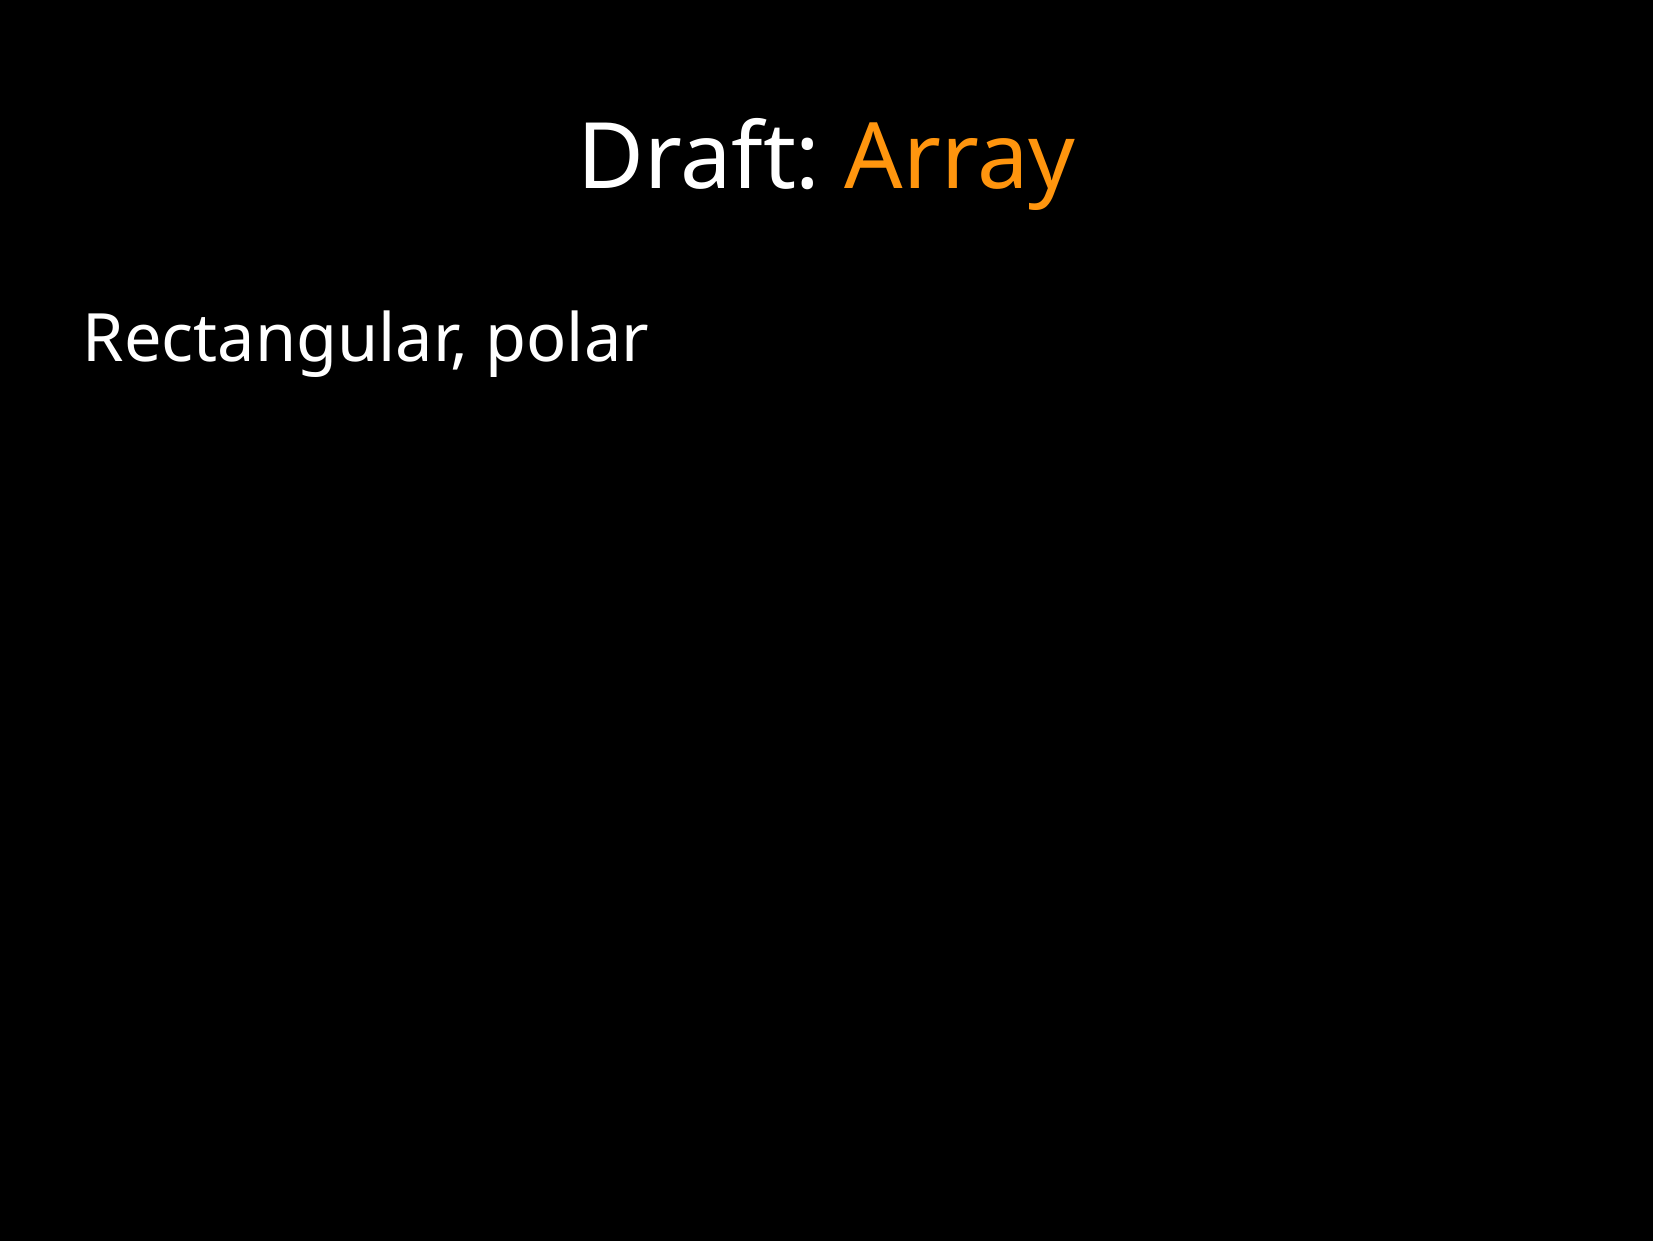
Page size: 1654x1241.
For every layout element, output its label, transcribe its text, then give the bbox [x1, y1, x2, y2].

title Draft: Array [82, 49, 1571, 257]
list Rectangular, polar [82, 290, 1571, 1010]
